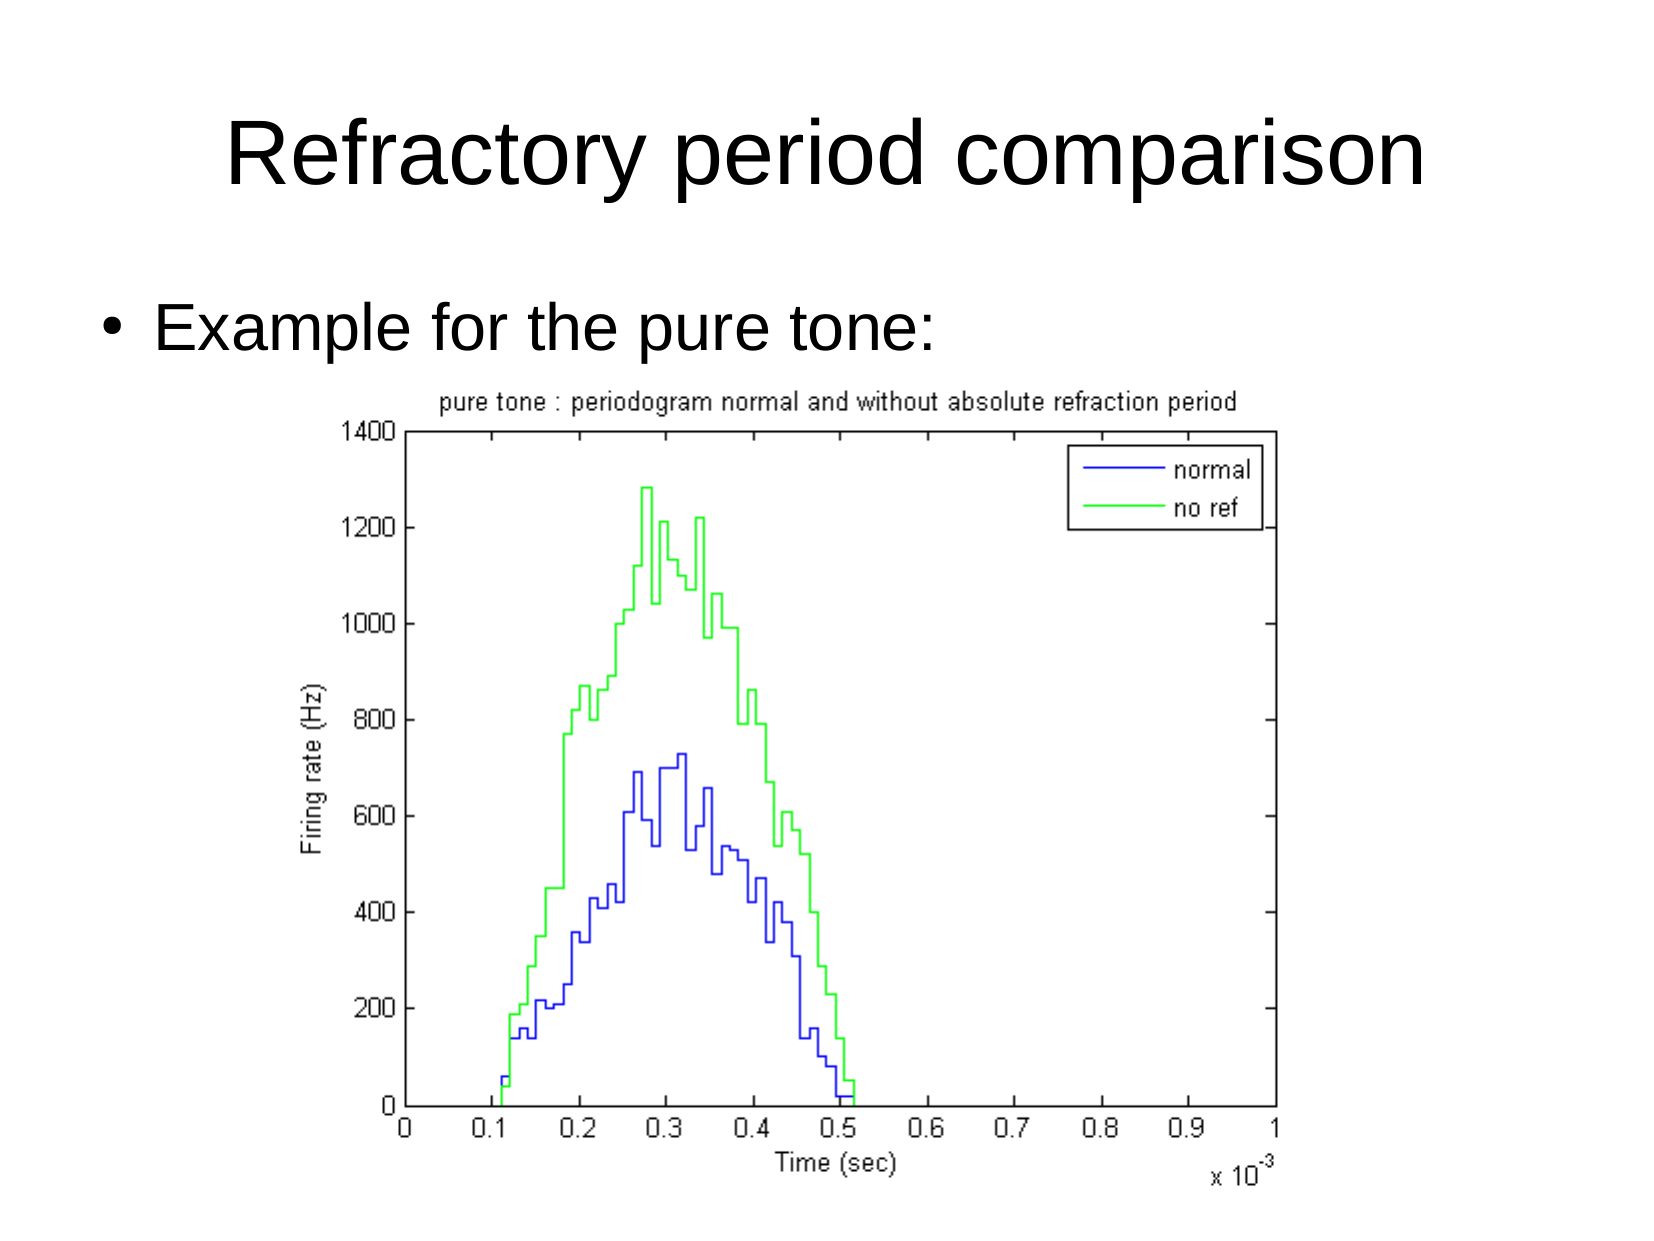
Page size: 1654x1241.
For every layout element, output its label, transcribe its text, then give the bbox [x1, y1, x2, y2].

picture [259, 369, 1382, 1198]
title Refractory period comparison [82, 49, 1571, 257]
list Example for the pure tone: [82, 290, 1538, 390]
